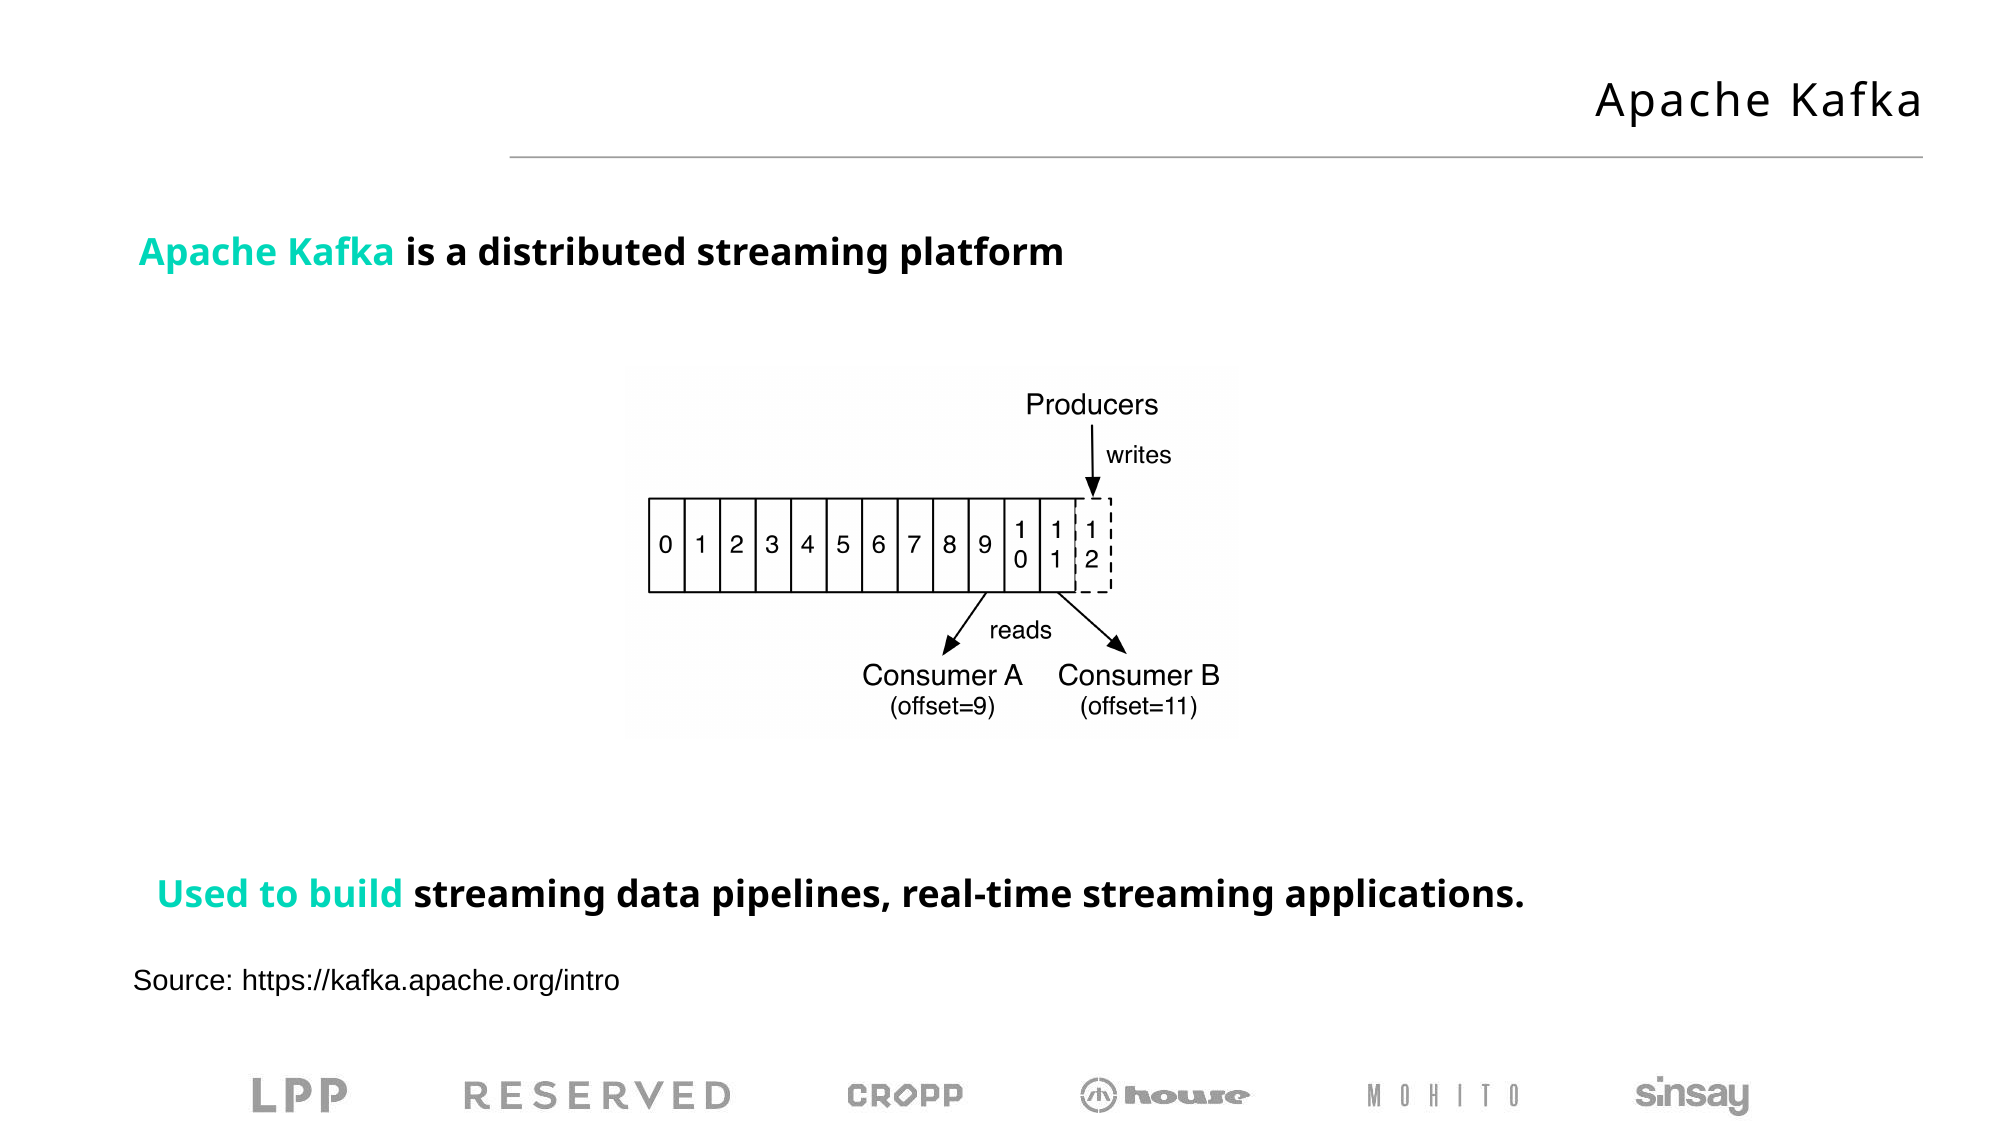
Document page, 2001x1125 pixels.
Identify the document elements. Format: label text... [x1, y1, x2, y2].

list Apache Kafka is a distributed streaming platform [80, 215, 1922, 319]
text_box Source: https://kafka.apache.org/intro [118, 956, 636, 1005]
picture [625, 366, 1239, 739]
title Apache Kafka [421, 57, 1923, 159]
picture [0, 1065, 2000, 1125]
text_box Used to build streaming data pipelines, real-time streaming applications. [141, 791, 1725, 910]
